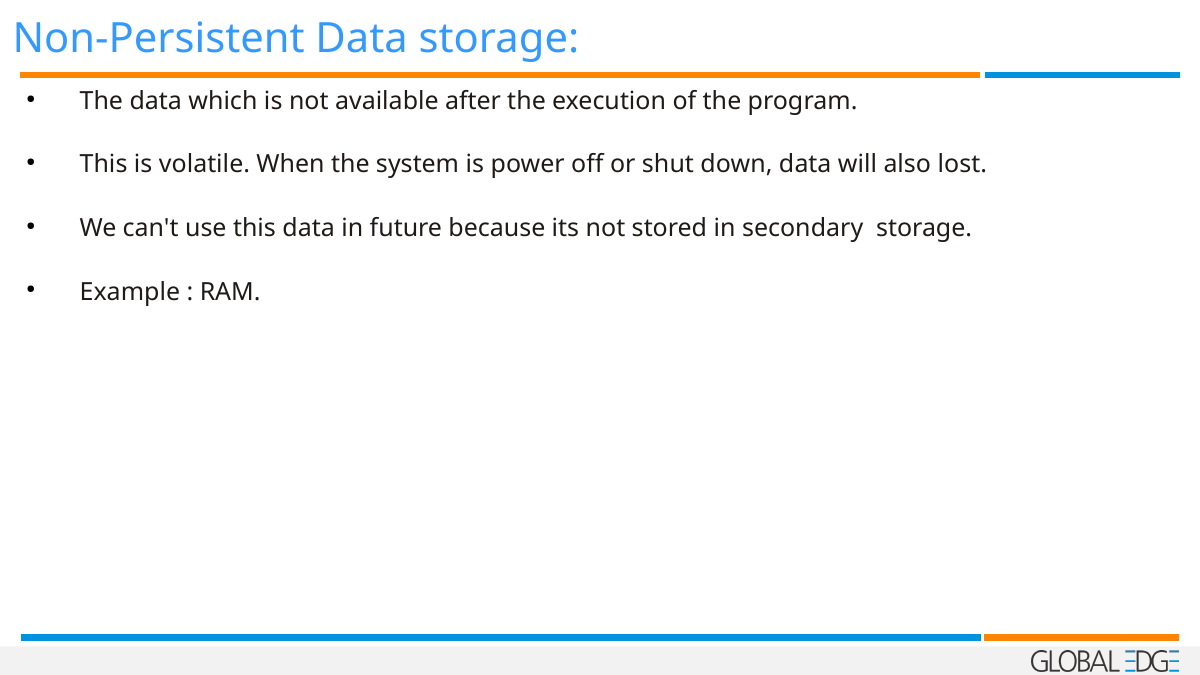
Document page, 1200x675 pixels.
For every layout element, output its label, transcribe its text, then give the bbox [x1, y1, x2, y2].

title Non-Persistent Data storage: [12, 9, 1088, 63]
picture [1031, 650, 1179, 672]
list The data which is not available after the execution of the program. This is volatile. When the system is power off or shut down, data will also lost. We can't use this data in future because its not stored in secondary storage. Example : RAM. [8, 82, 1063, 623]
